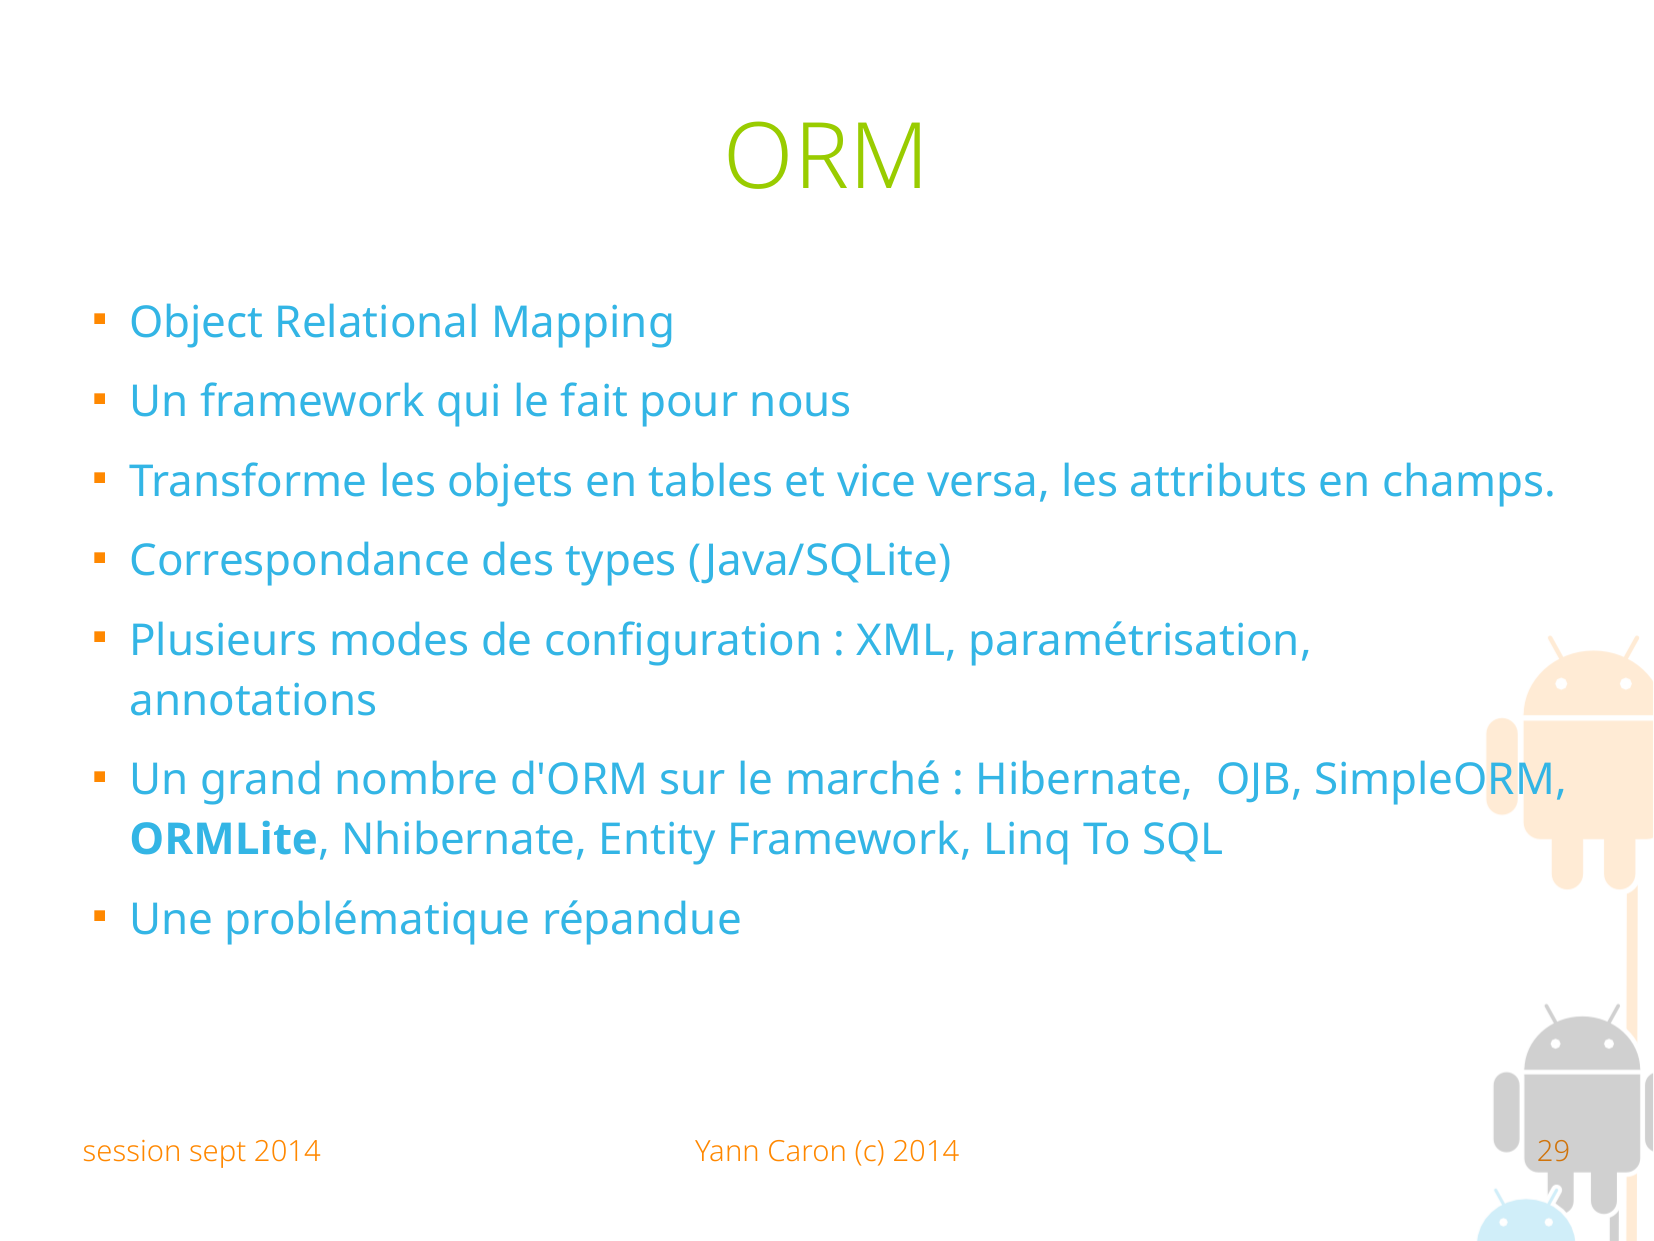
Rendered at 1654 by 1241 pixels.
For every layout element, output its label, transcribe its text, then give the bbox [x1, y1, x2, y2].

title ORM [82, 49, 1571, 257]
picture [240, 423, 1654, 1241]
list Object Relational Mapping Un framework qui le fait pour nous Transforme les objets en tables et vice versa, les attributs en champs. Correspondance des types (Java/SQLite) Plusieurs modes de configuration : XML, paramétrisation, annotations Un grand nombre d'ORM sur le marché : Hibernate, OJB, SimpleORM, ORMLite, Nhibernate, Entity Framework, Linq To SQL Une problématique répandue [82, 290, 1571, 1010]
